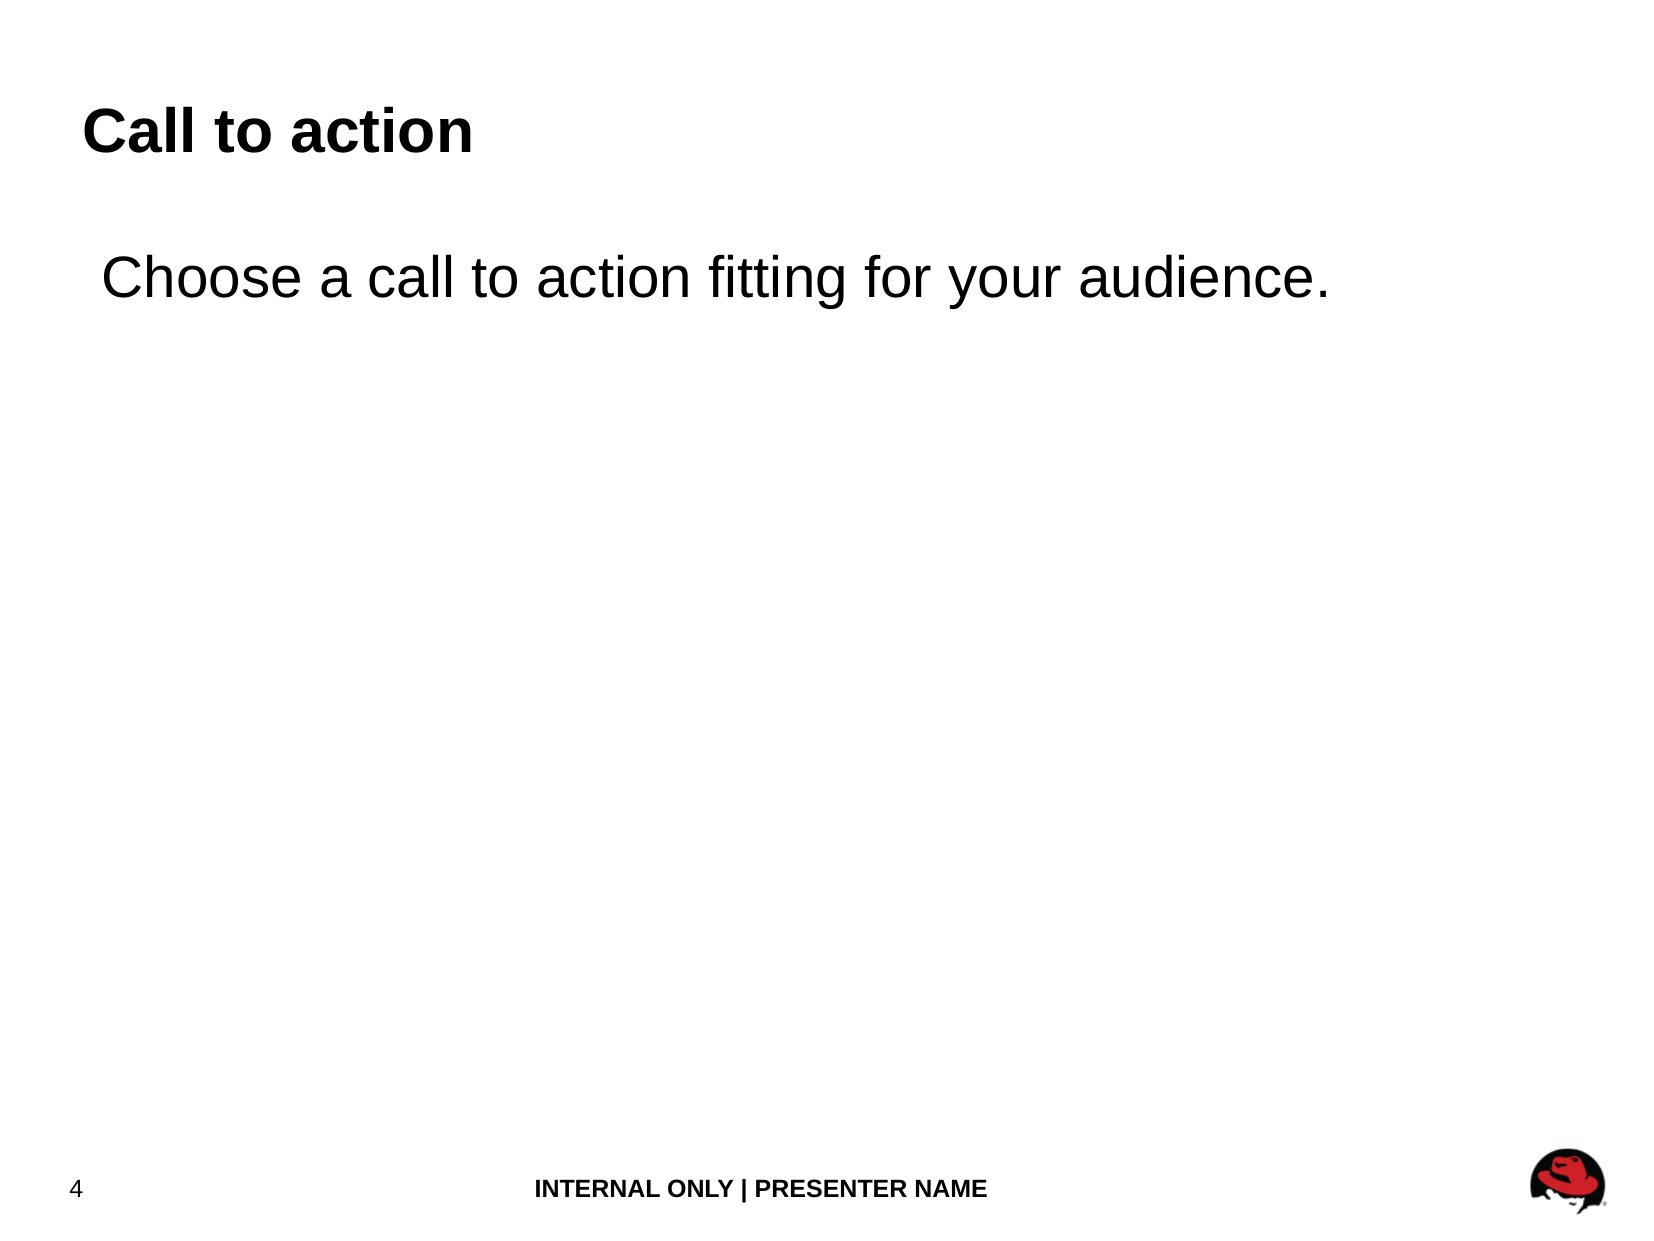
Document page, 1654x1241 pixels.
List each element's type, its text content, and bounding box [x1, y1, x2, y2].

title Call to action [82, 37, 1571, 226]
list Choose a call to action fitting for your audience. [86, 244, 1576, 1039]
picture [1529, 1146, 1613, 1224]
